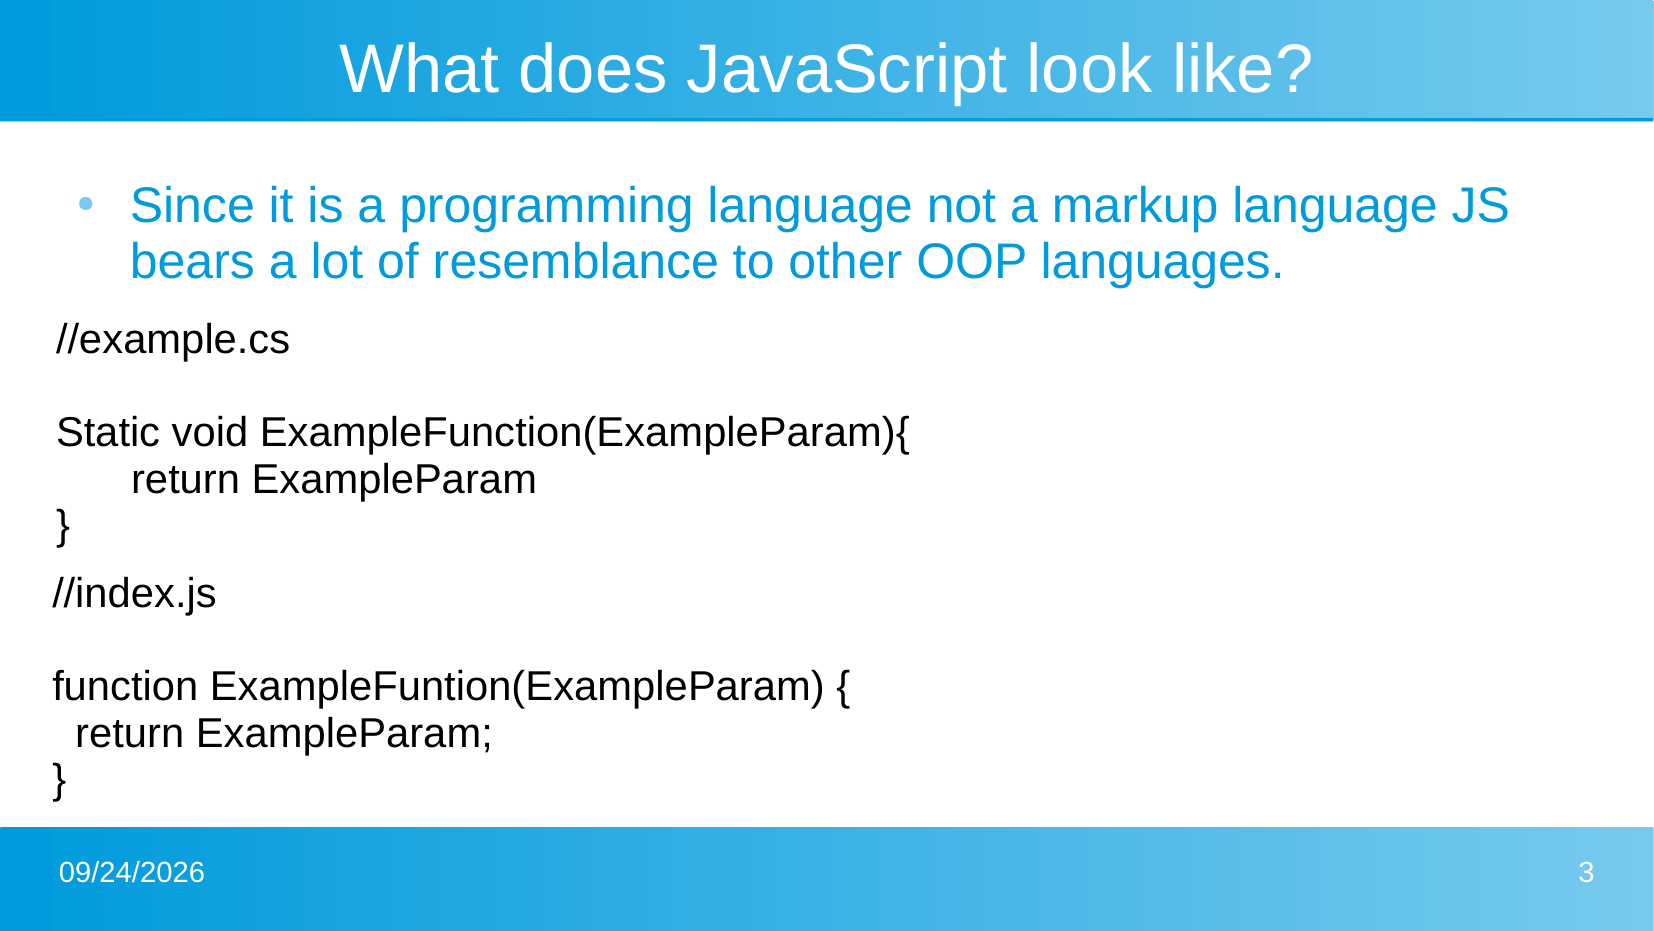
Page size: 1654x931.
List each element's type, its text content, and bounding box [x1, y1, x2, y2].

text_box //example.cs Static void ExampleFunction(ExampleParam){ return ExampleParam } [41, 308, 926, 556]
list Since it is a programming language not a markup language JS bears a lot of resemblance to other OOP languages. [59, 177, 1595, 768]
title What does JavaScript look like? [59, 29, 1595, 108]
text_box //index.js function ExampleFuntion(ExampleParam) { return ExampleParam; } [37, 562, 866, 810]
